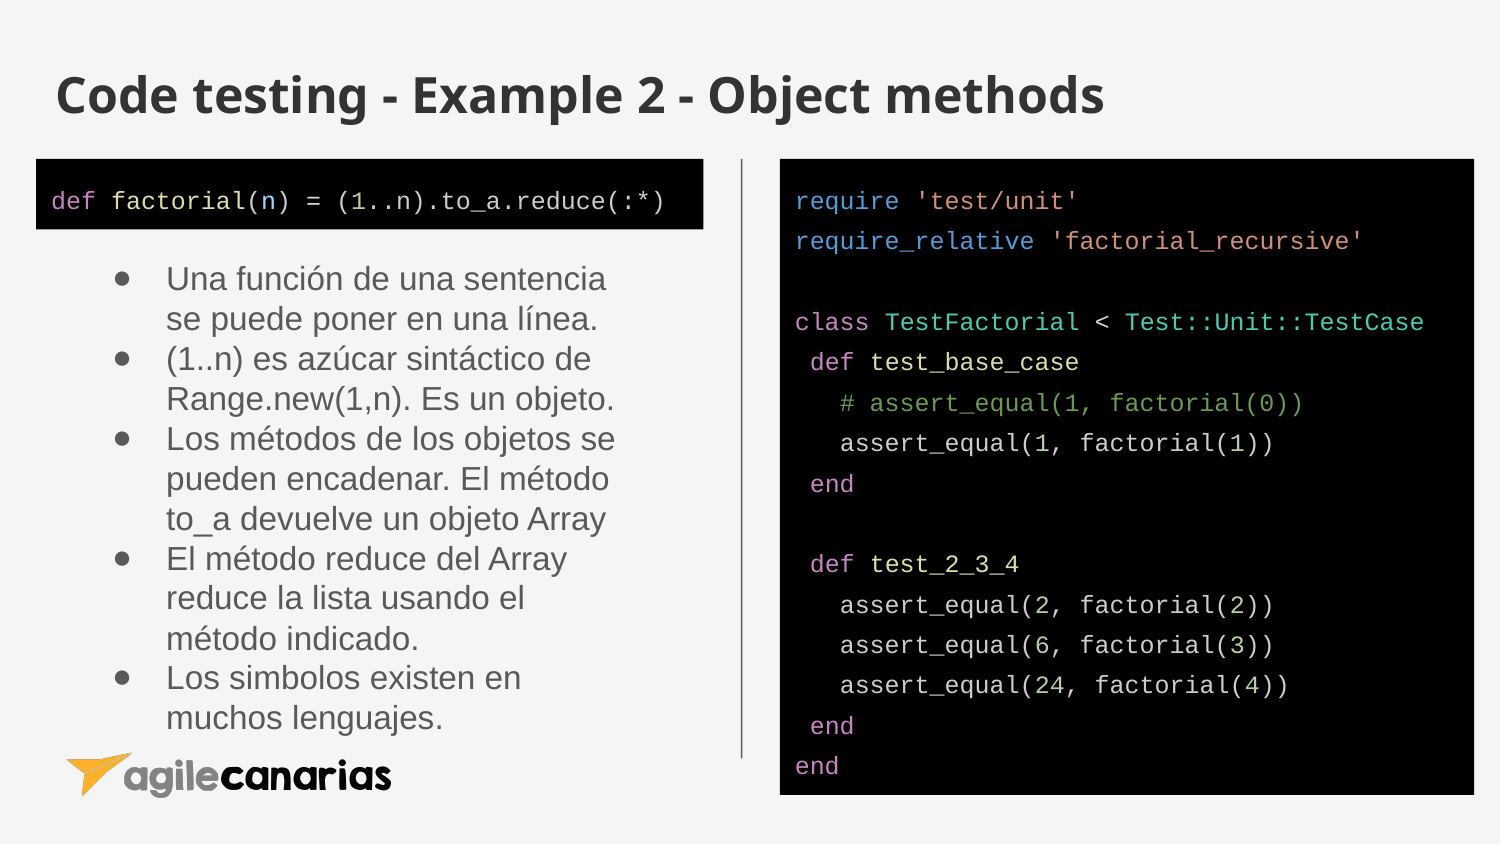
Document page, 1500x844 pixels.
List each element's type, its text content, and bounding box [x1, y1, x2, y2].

text_box Code testing - Example 2 - Object methods [55, 59, 1373, 132]
text_box Una función de una sentencia se puede poner en una línea. (1..n) es azúcar sintáctico de Range.new(1,n). Es un objeto. Los métodos de los objetos se pueden encadenar. El método to_a devuelve un objeto Array El método reduce del Array reduce la lista usando el método indicado. Los simbolos existen en muchos lenguajes. [76, 242, 636, 752]
text_box require 'test/unit' require_relative 'factorial_recursive' class TestFactorial < Test::Unit::TestCase def test_base_case # assert_equal(1, factorial(0)) assert_equal(1, factorial(1)) end def test_2_3_4 assert_equal(2, factorial(2)) assert_equal(6, factorial(3)) assert_equal(24, factorial(4)) end end [779, 158, 1475, 795]
picture [55, 741, 401, 810]
text_box def factorial(n) = (1..n).to_a.reduce(:*) [36, 158, 704, 230]
